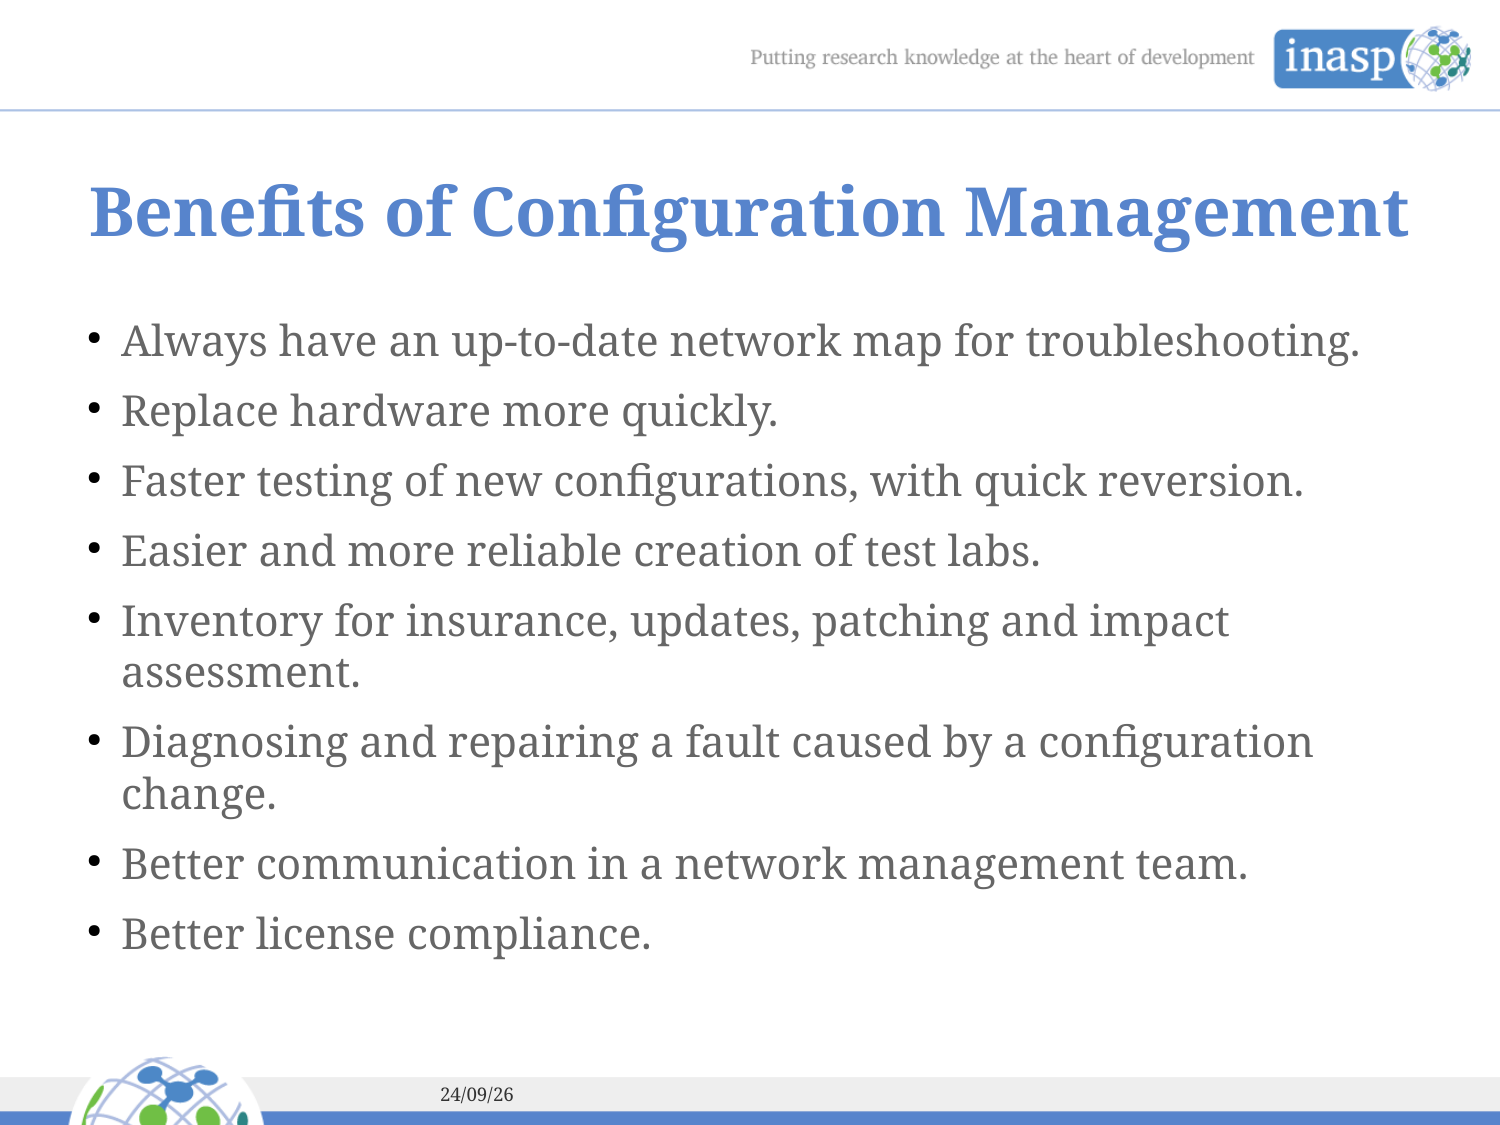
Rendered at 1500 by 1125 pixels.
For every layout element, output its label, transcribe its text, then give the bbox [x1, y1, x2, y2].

picture [0, 0, 1500, 1125]
title Benefits of Configuration Management [75, 129, 1426, 313]
list Always have an up-to-date network map for troubleshooting. Replace hardware more quickly. Faster testing of new configurations, with quick reversion. Easier and more reliable creation of test labs. Inventory for insurance, updates, patching and impact assessment. Diagnosing and repairing a fault caused by a configuration change. Better communication in a network management team. Better license compliance. [75, 313, 1426, 967]
